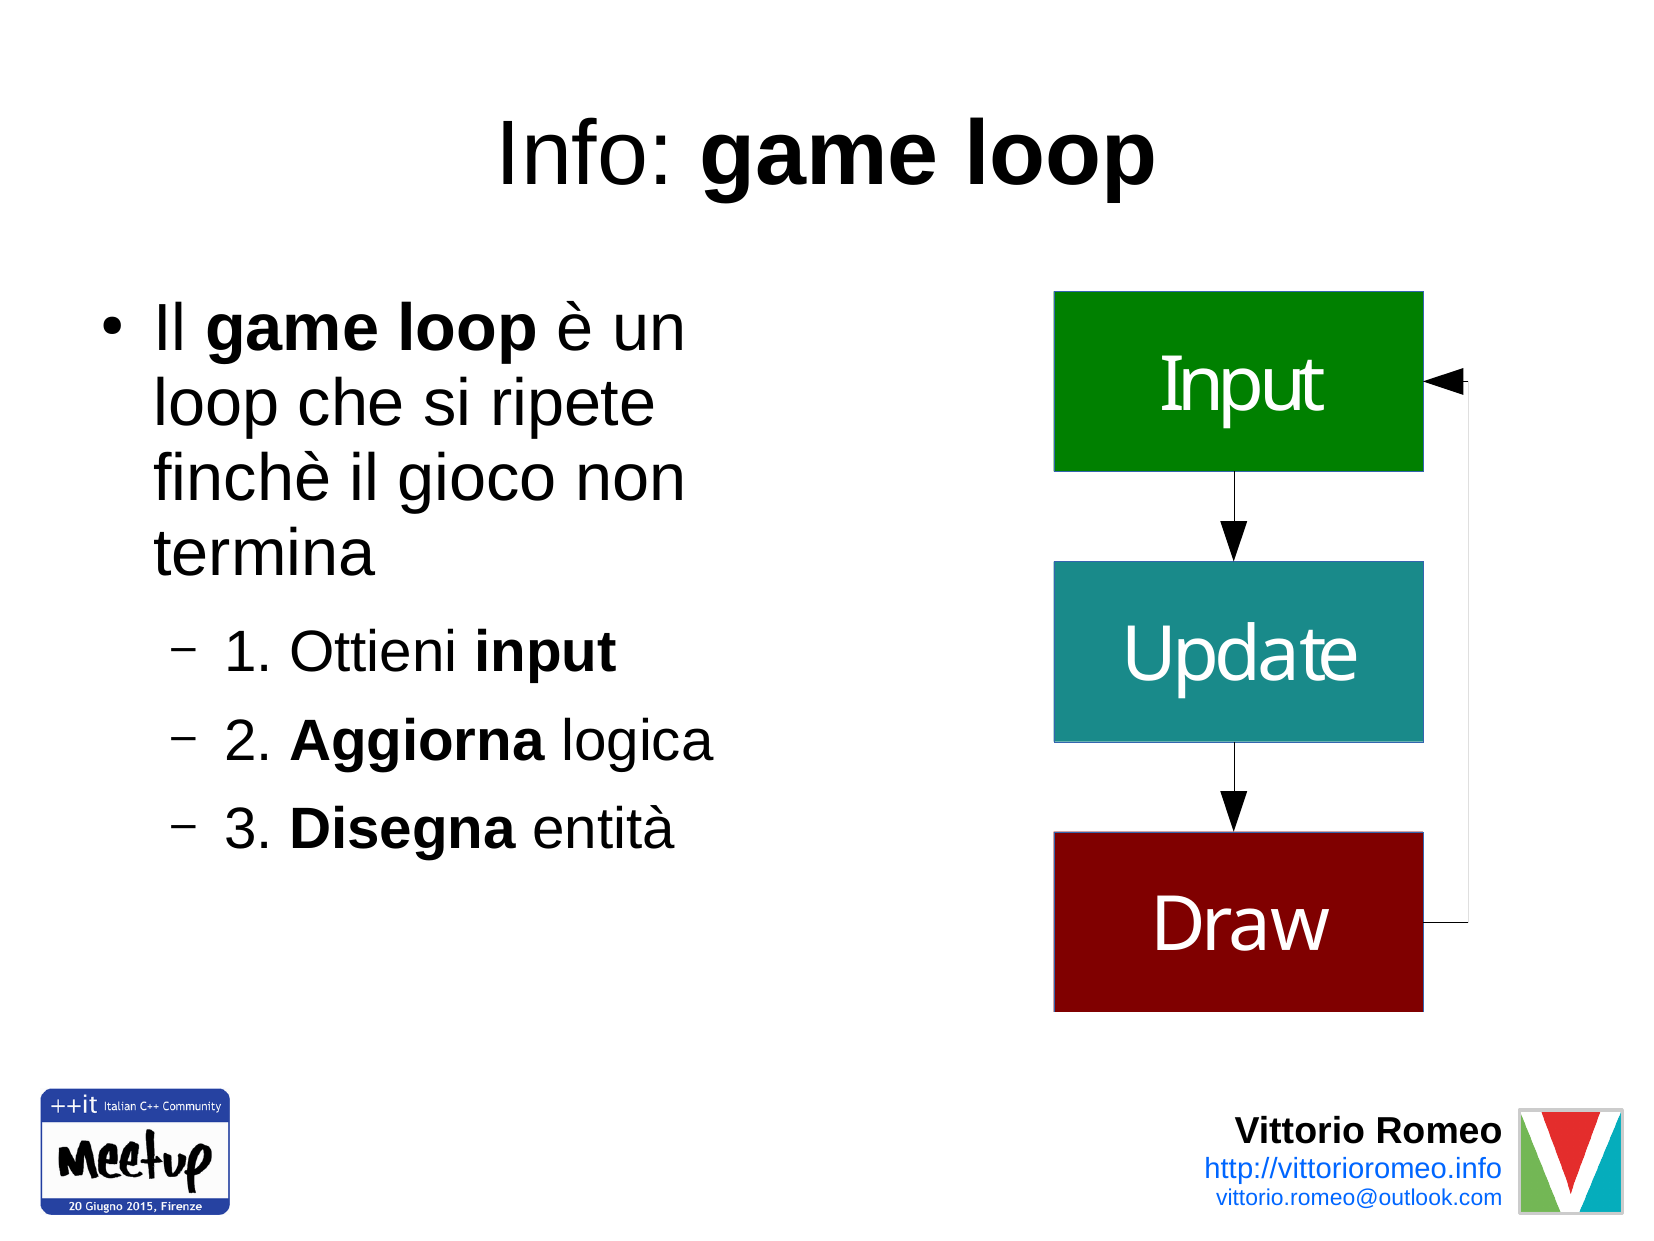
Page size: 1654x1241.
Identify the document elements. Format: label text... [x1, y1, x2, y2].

picture [1521, 1112, 1621, 1212]
picture [40, 1088, 230, 1215]
picture [1053, 291, 1469, 1012]
title Info: game loop [82, 49, 1571, 257]
list Il game loop è un loop che si ripete finchè il gioco non termina 1. Ottieni input 2. Aggiorna logica 3. Disegna entità [82, 290, 809, 1010]
